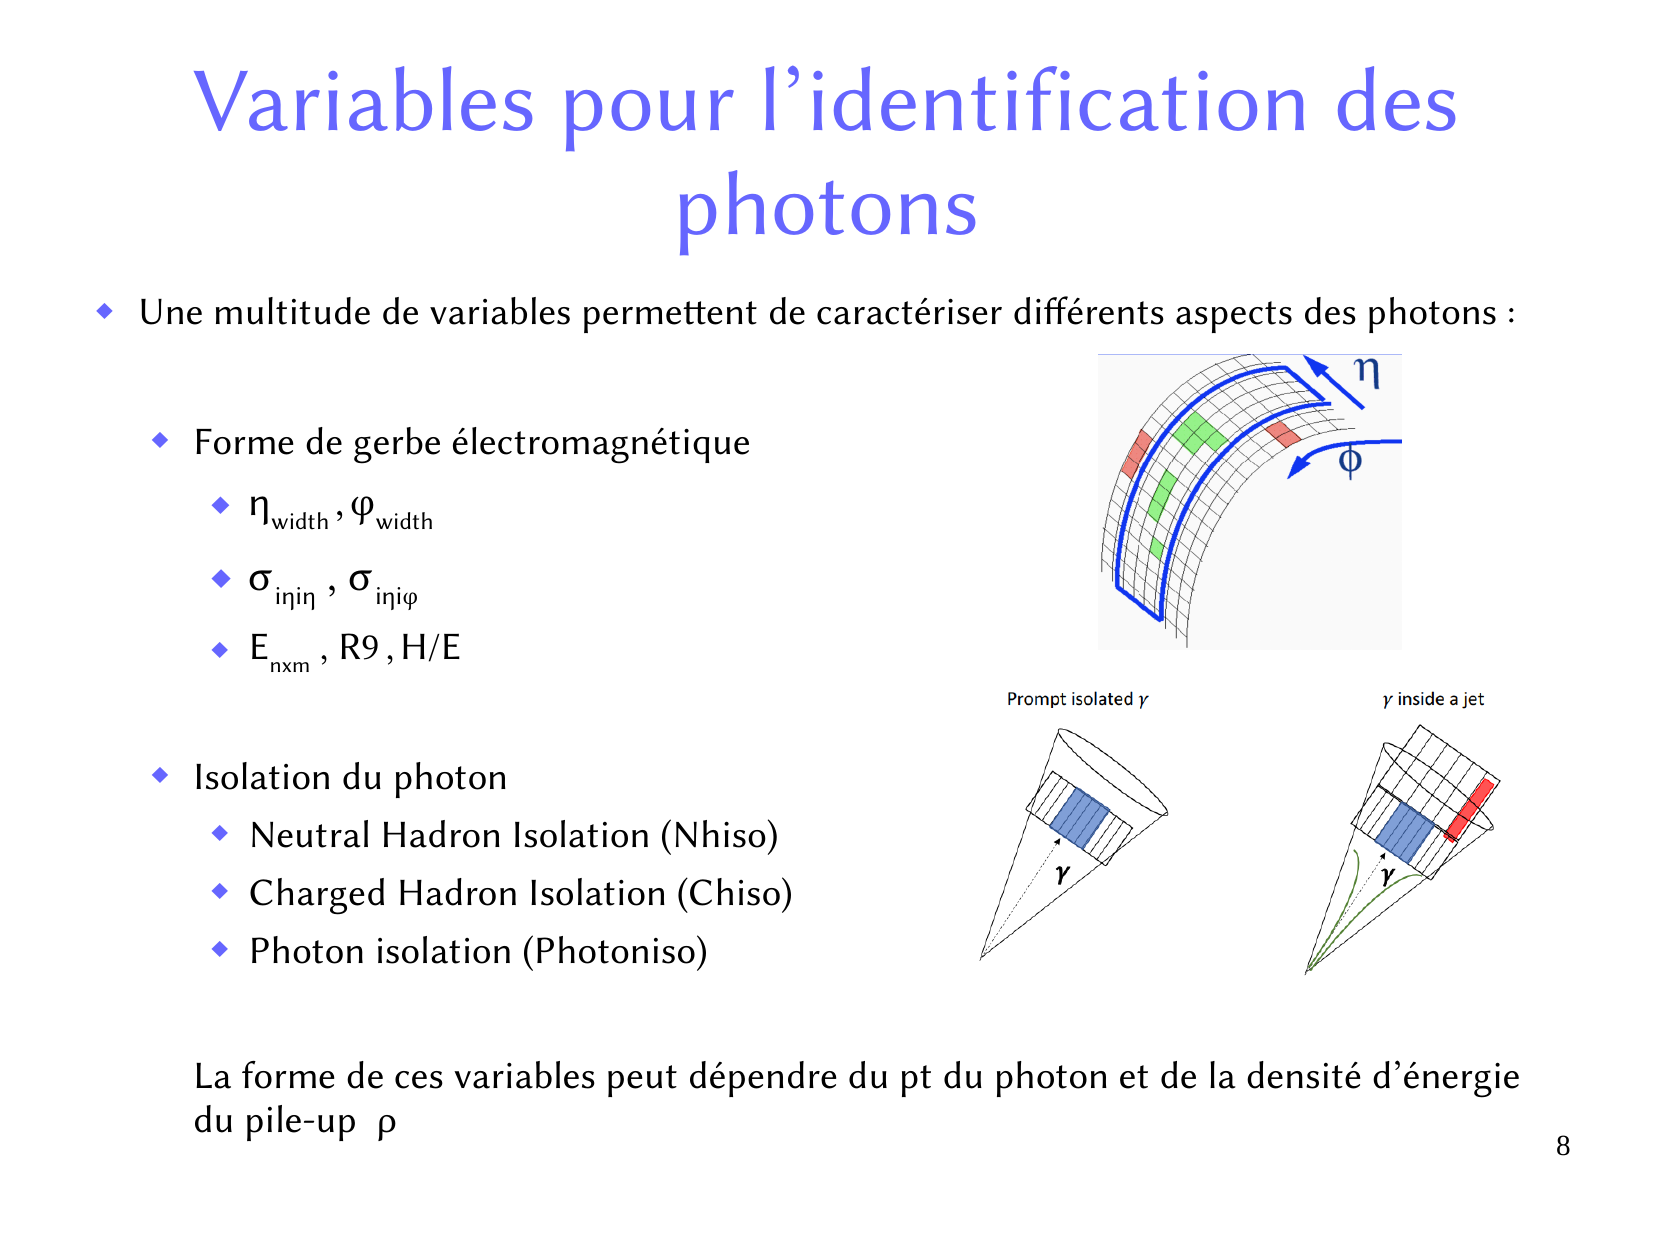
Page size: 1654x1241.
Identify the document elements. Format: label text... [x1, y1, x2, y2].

picture [1098, 354, 1402, 650]
picture [927, 661, 1548, 998]
title Variables pour l’identification des photons [82, 47, 1571, 259]
list Une multitude de variables permettent de caractériser différents aspects des photons : Forme de gerbe électromagnétique ηwidth , φwidth σiηiη , σiηiφ Enxm , R9 , H/E Isolation du photon Neutral Hadron Isolation (Nhiso) Charged Hadron Isolation (Chiso) Photon isolation (Photoniso) La forme de ces variables peut dépendre du pt du photon et de la densité d’énergie du pile-up ρ [82, 290, 1571, 1146]
